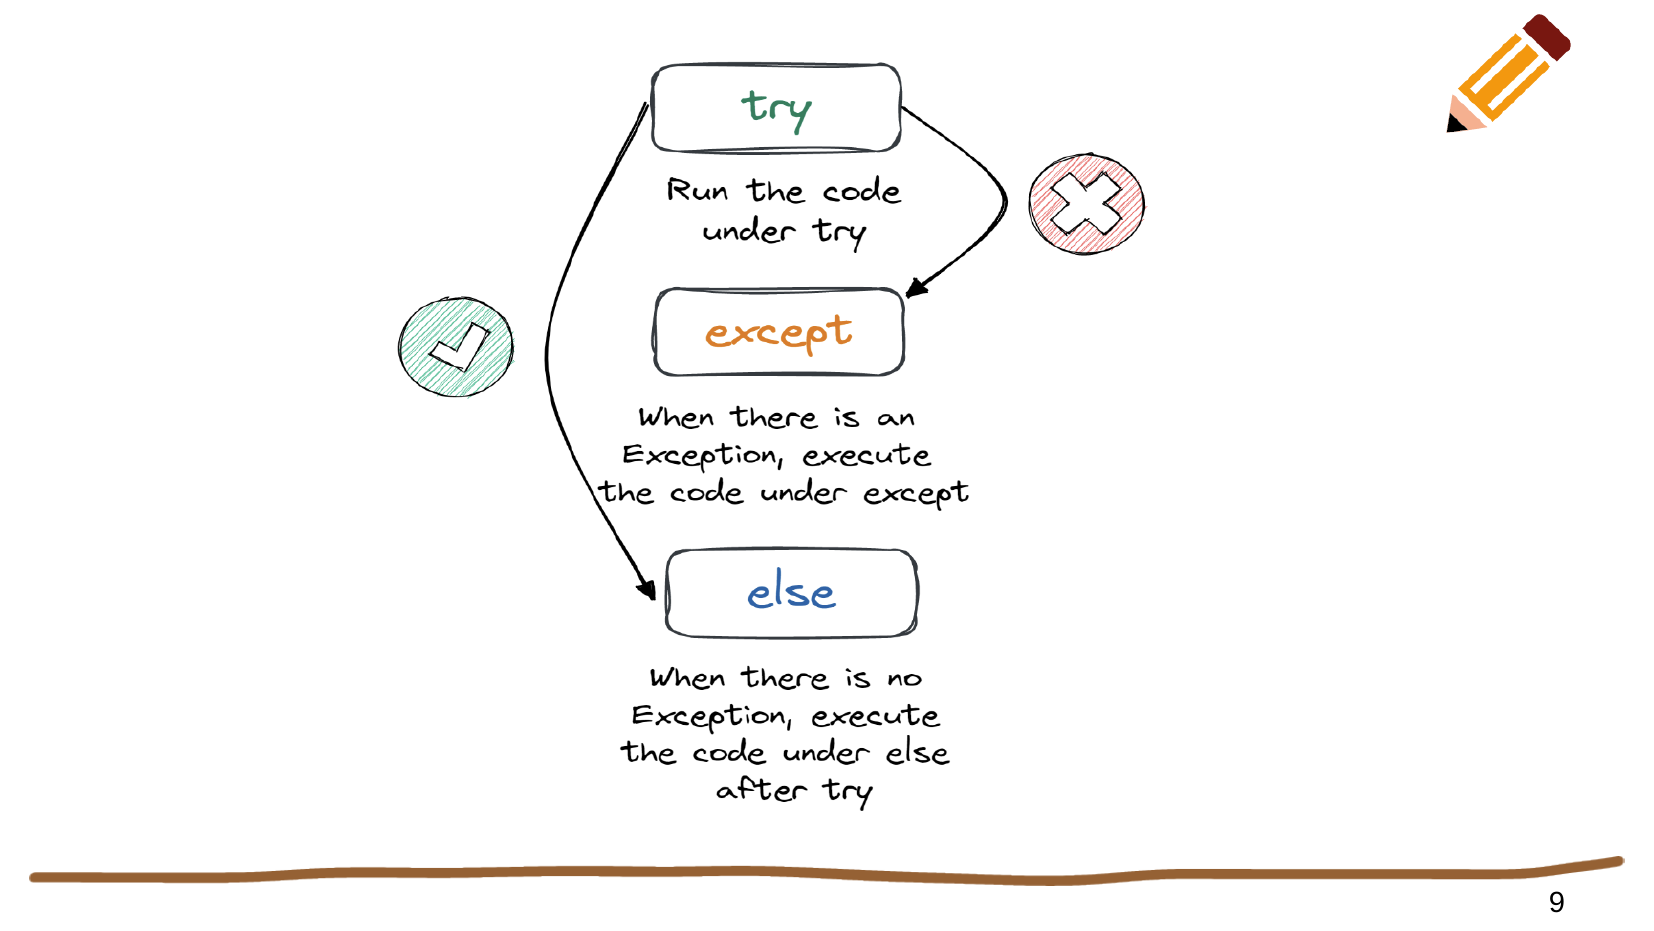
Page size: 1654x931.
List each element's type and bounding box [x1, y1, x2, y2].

picture [1446, 14, 1571, 133]
picture [29, 856, 1625, 886]
picture [375, 37, 1163, 826]
